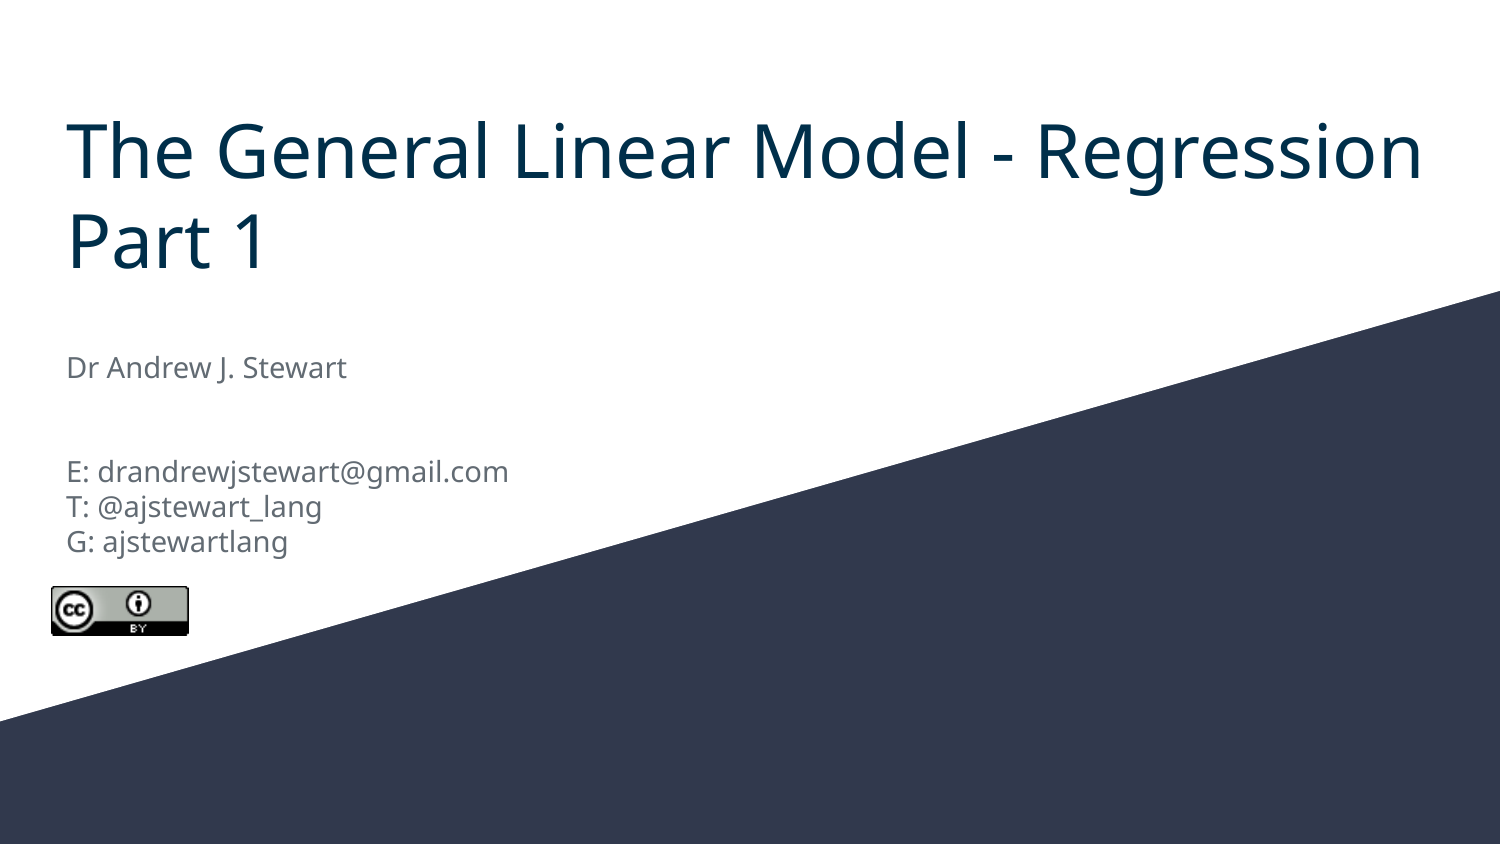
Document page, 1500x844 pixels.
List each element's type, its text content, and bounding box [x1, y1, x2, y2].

picture [51, 586, 189, 636]
title The General Linear Model - Regression Part 1 [51, 88, 1449, 299]
subtitle Dr Andrew J. Stewart E: drandrewjstewart@gmail.com T: @ajstewart_lang G: ajstewartlang [51, 298, 748, 421]
